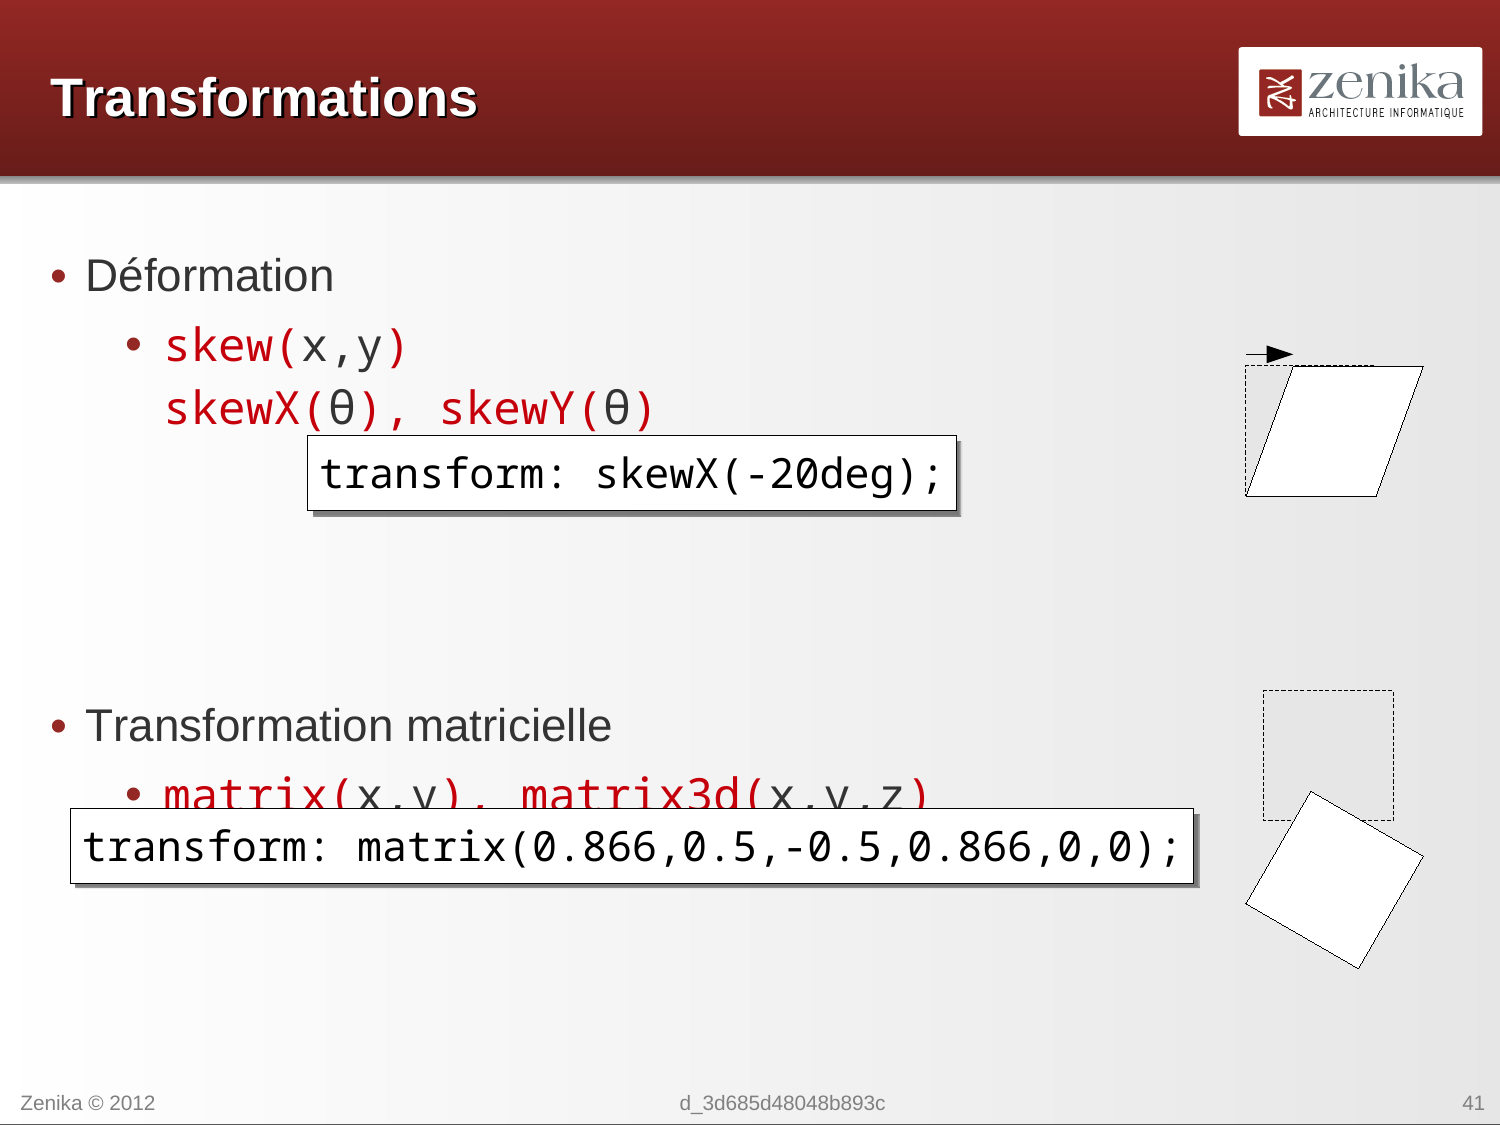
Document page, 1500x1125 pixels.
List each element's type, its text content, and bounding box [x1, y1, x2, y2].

picture [1257, 58, 1464, 125]
text_box transform: skewX(-20deg); [307, 435, 957, 511]
text_box [1245, 365, 1424, 497]
list Déformation skew(x,y) skewX(θ), skewY(θ) Transformation matricielle matrix(x,y), matrix3d(x,y,z) [50, 249, 1435, 1079]
title Transformations [50, 15, 1206, 180]
text_box transform: matrix(0.866,0.5,-0.5,0.866,0,0); [70, 808, 1194, 884]
text_box [1245, 690, 1424, 969]
